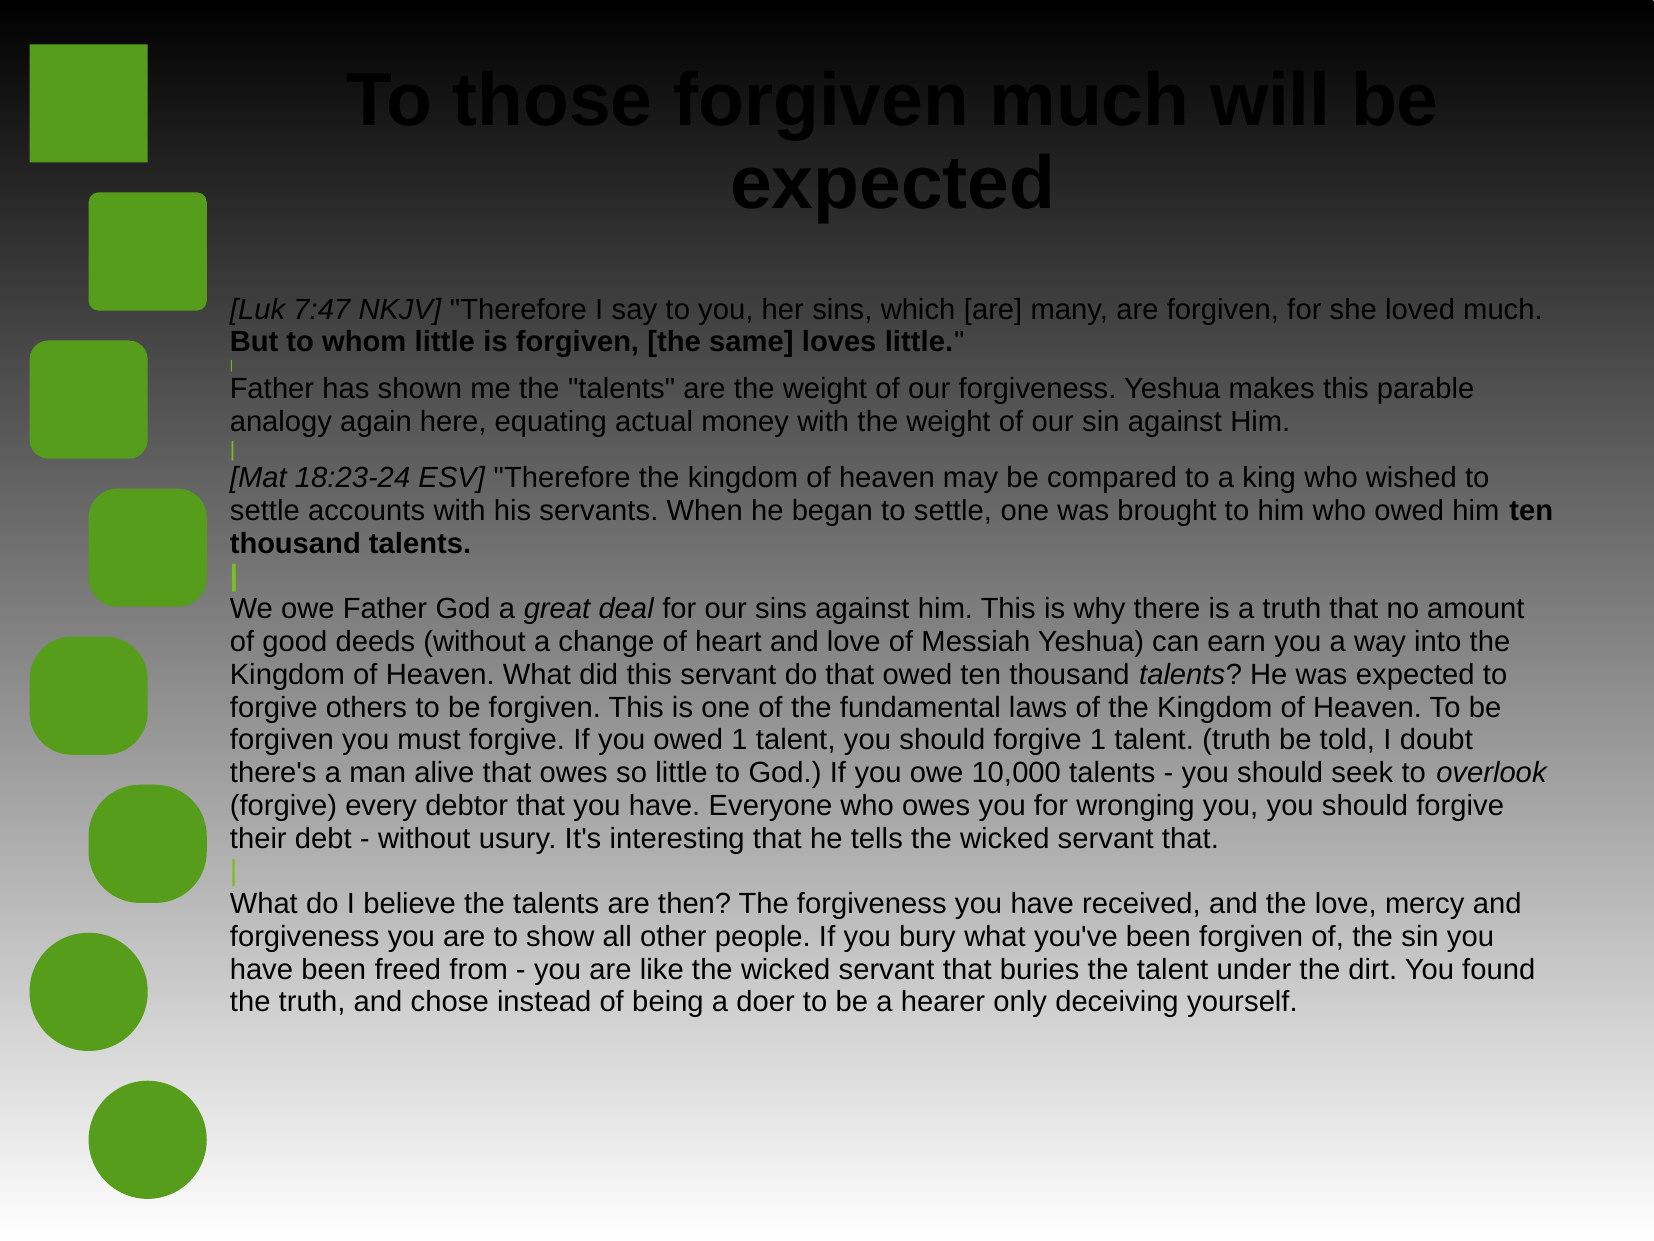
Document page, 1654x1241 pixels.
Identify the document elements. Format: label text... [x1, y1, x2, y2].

list [Luk 7:47 NKJV] "Therefore I say to you, her sins, which [are] many, are forgiven, for she loved much. But to whom little is forgiven, [the same] loves little." | Father has shown me the "talents" are the weight of our forgiveness. Yeshua makes this parable analogy again here, equating actual money with the weight of our sin against Him. | [Mat 18:23-24 ESV] "Therefore the kingdom of heaven may be compared to a king who wished to settle accounts with his servants. When he began to settle, one was brought to him who owed him ten thousand talents. | We owe Father God a great deal for our sins against him. This is why there is a truth that no amount of good deeds (without a change of heart and love of Messiah Yeshua) can earn you a way into the Kingdom of Heaven. What did this servant do that owed ten thousand talents? He was expected to forgive others to be forgiven. This is one of the fundamental laws of the Kingdom of Heaven. To be forgiven you must forgive. If you owed 1 talent, you should forgive 1 talent. (truth be told, I doubt there's a man alive that owes so little to God.) If you owe 10,000 talents - you should seek to overlook (forgive) every debtor that you have. Everyone who owes you for wronging you, you should forgive their debt - without usury. It's interesting that he tells the wicked servant that. | What do I believe the talents are then? The forgiveness you have received, and the love, mercy and forgiveness you are to show all other people. If you bury what you've been forgiven of, the sin you have been freed from - you are like the wicked servant that buries the talent under the dirt. You found the truth, and chose instead of being a doer to be a hearer only deceiving yourself. [214, 285, 1571, 1177]
title To those forgiven much will be expected [214, 49, 1571, 236]
